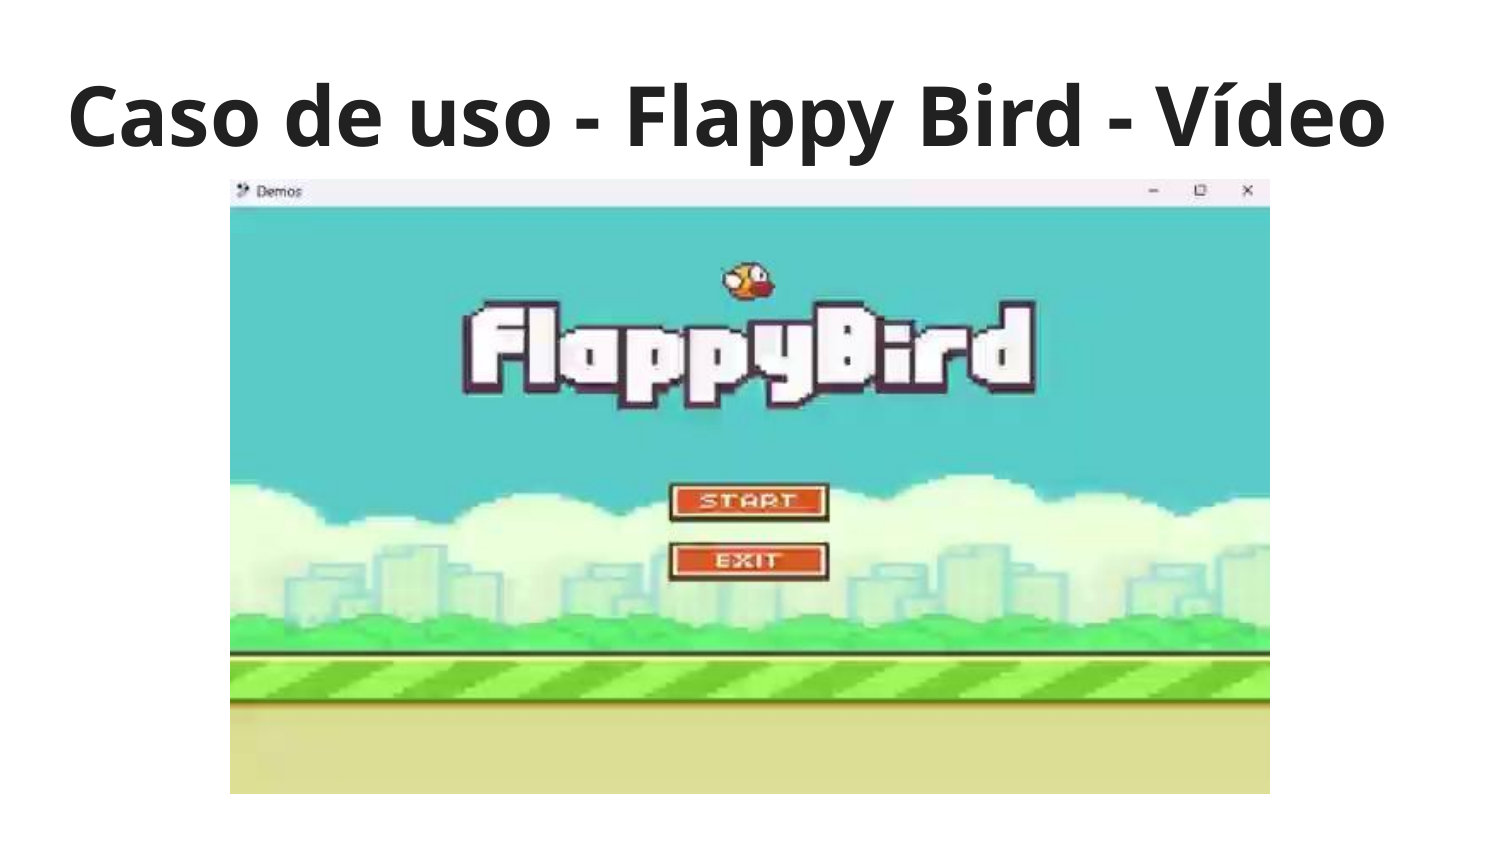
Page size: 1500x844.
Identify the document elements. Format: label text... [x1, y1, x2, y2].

title Caso de uso - Flappy Bird - Vídeo [51, 48, 1449, 180]
picture [230, 179, 1270, 794]
